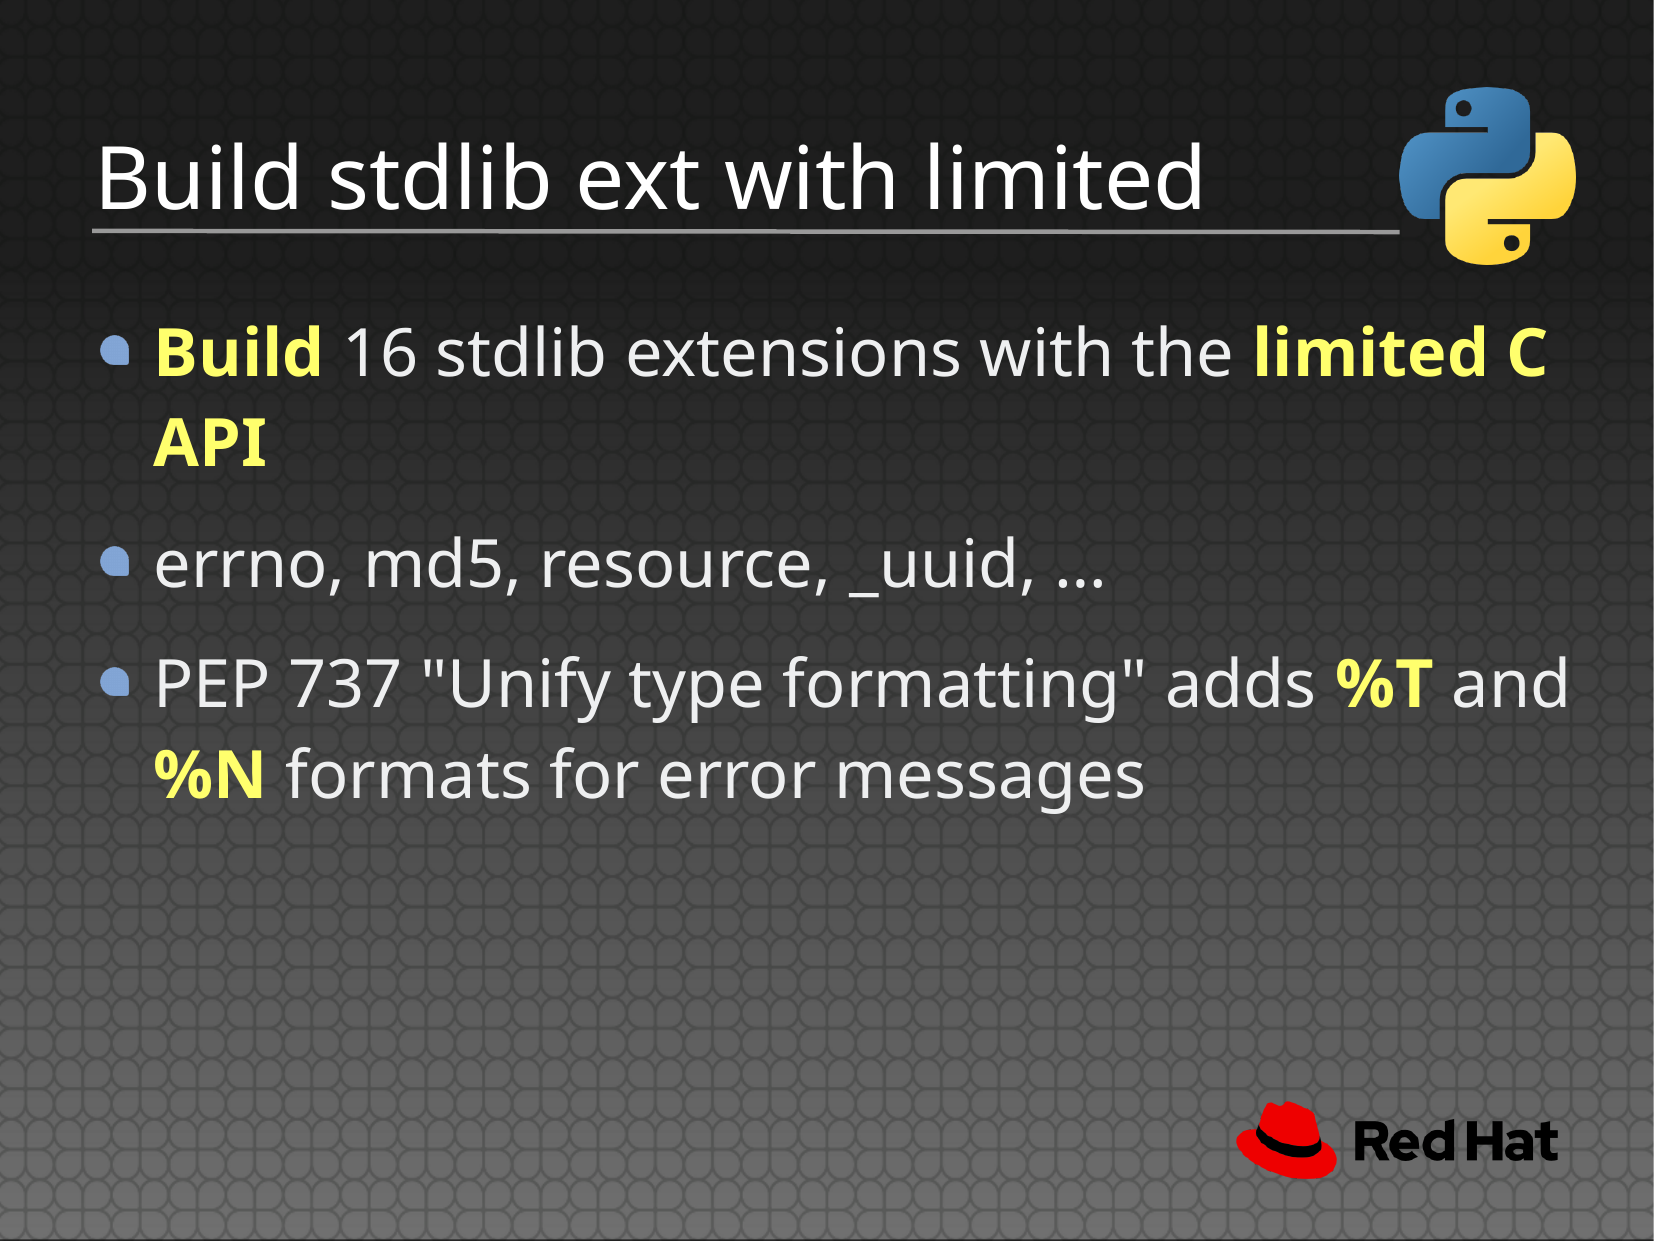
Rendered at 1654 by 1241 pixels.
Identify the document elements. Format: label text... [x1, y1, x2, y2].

list Build 16 stdlib extensions with the limited C API errno, md5, resource, _uuid, … PEP 737 "Unify type formatting" adds %T and %N formats for error messages [82, 304, 1629, 1045]
title Build stdlib ext with limited [94, 100, 1426, 251]
picture [0, 0, 1654, 1241]
